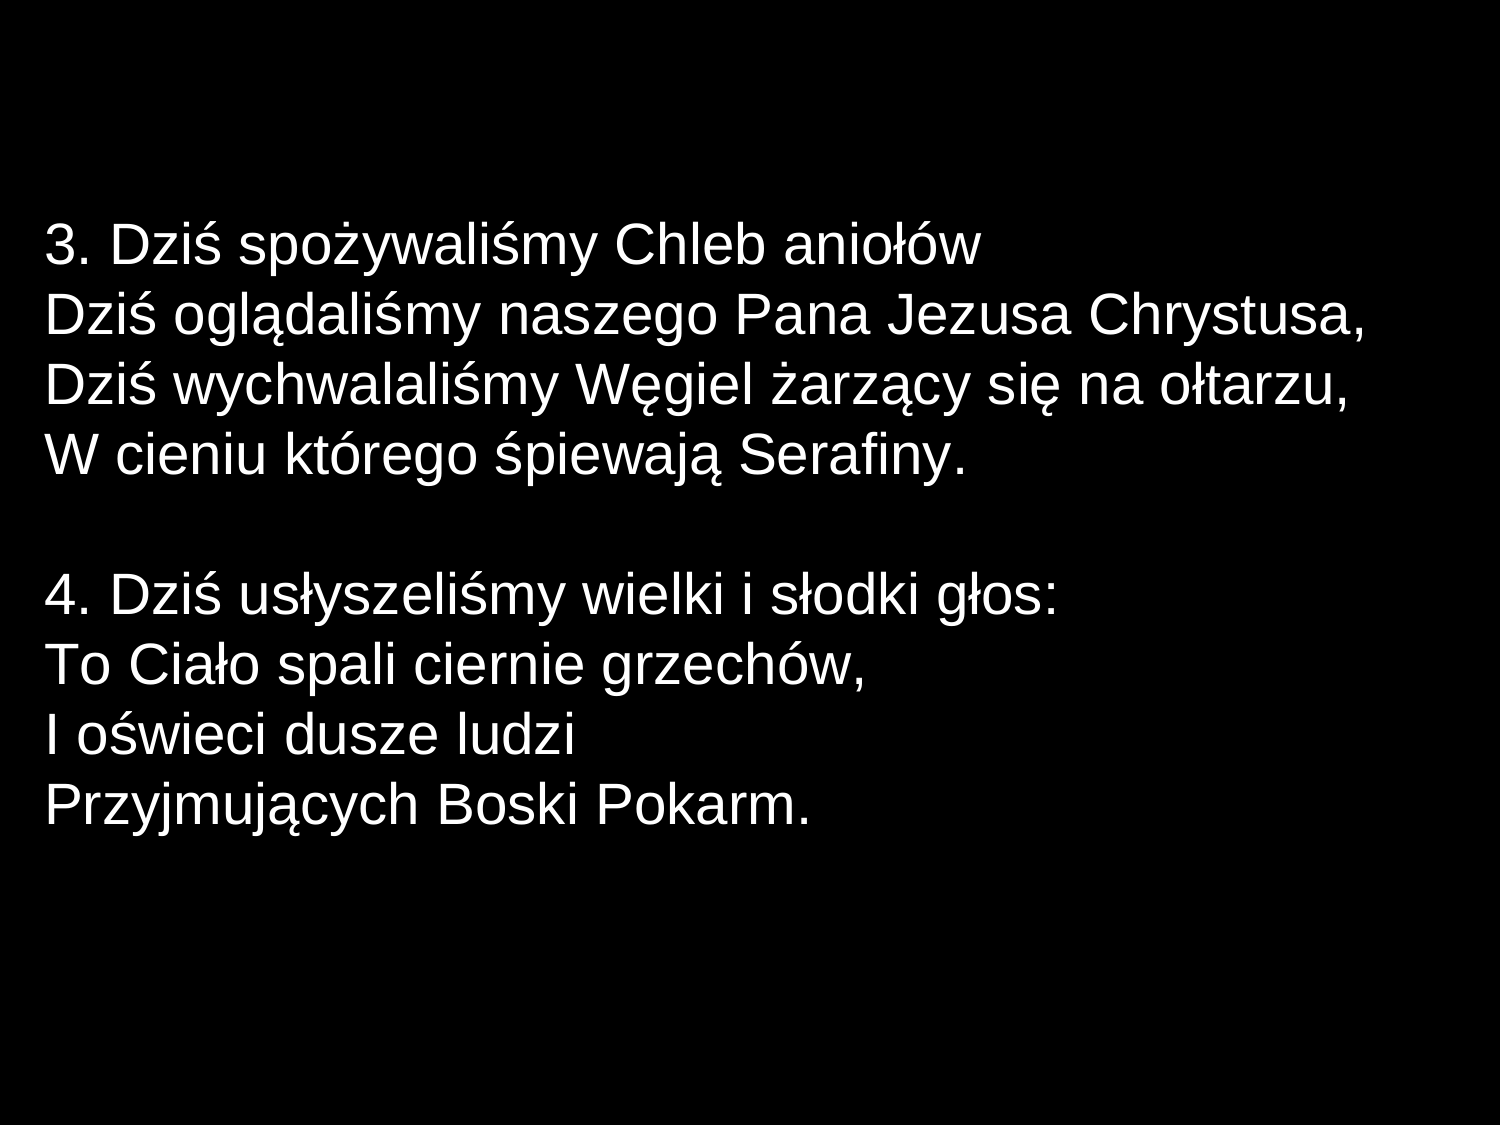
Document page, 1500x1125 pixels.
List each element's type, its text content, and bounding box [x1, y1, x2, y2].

text_box 3. Dziś spożywaliśmy Chleb aniołów Dziś oglądaliśmy naszego Pana Jezusa Chrystusa, Dziś wychwalaliśmy Węgiel żarzący się na ołtarzu, W cieniu którego śpiewają Serafiny. 4. Dziś usłyszeliśmy wielki i słodki głos: To Ciało spali ciernie grzechów, I oświeci dusze ludzi Przyjmujących Boski Pokarm. [29, 198, 1500, 844]
